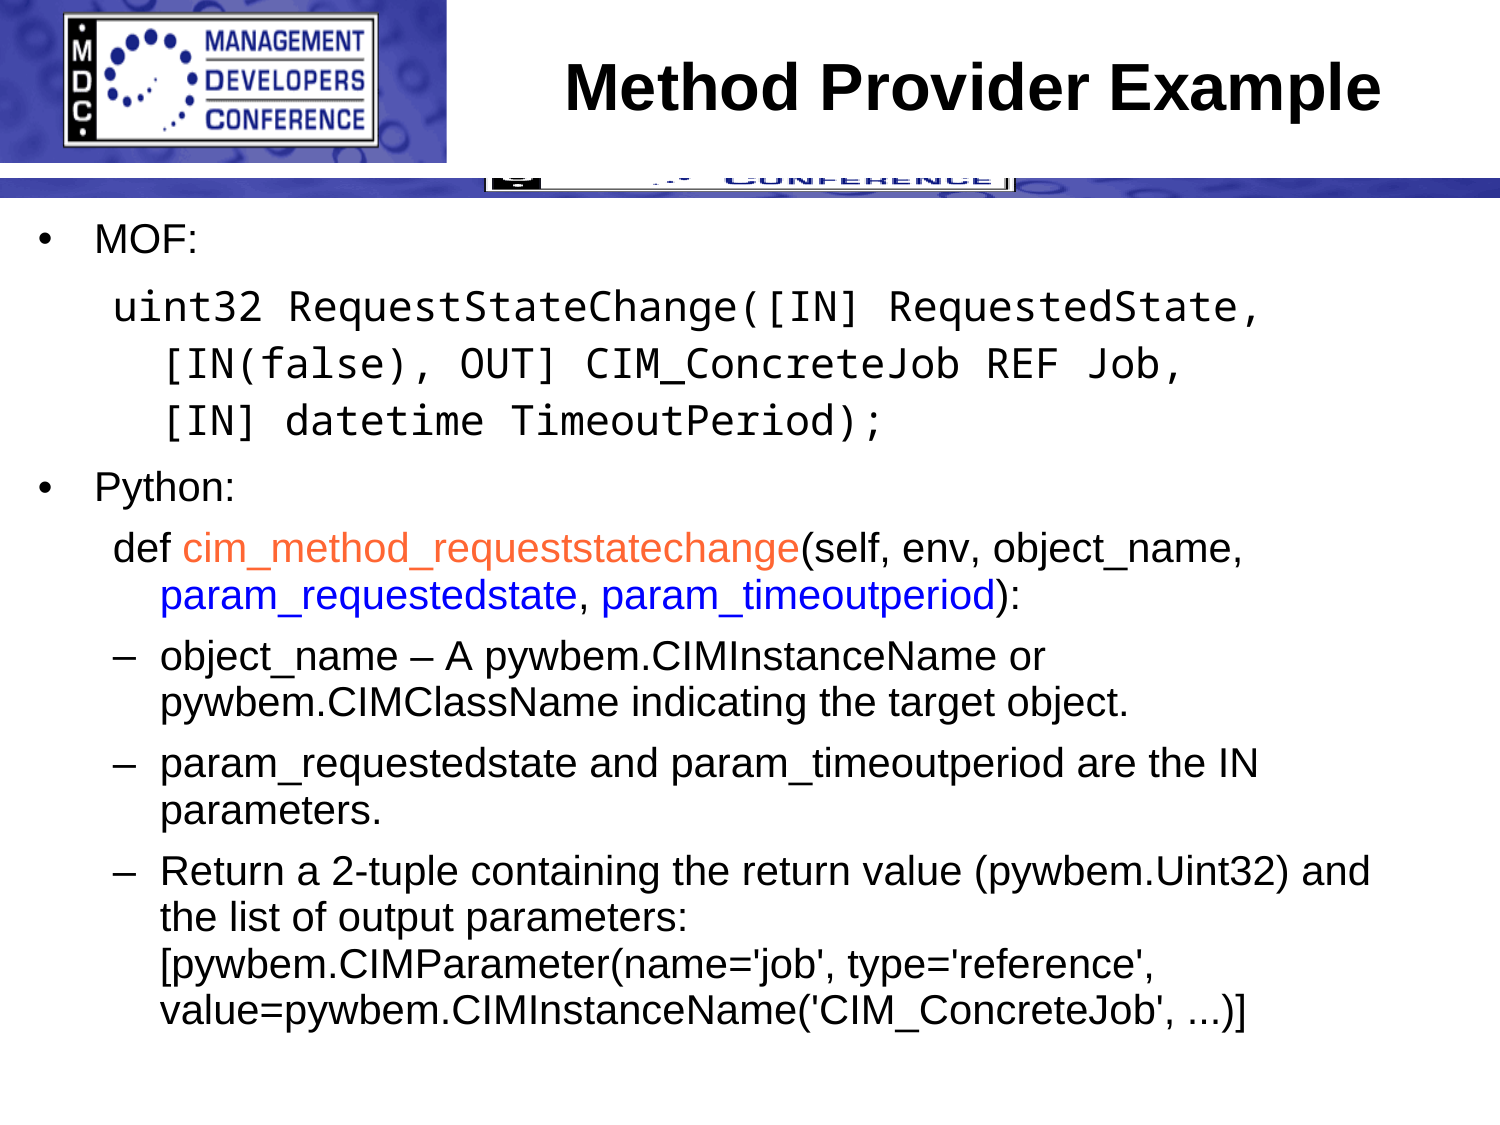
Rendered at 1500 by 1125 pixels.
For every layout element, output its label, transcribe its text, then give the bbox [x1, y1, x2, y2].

list MOF: uint32 RequestStateChange([IN] RequestedState, [IN(false), OUT] CIM_ConcreteJob REF Job, [IN] datetime TimeoutPeriod); Python: def cim_method_requeststatechange(self, env, object_name, param_requestedstate, param_timeoutperiod): object_name – A pywbem.CIMInstanceName or pywbem.CIMClassName indicating the target object. param_requestedstate and param_timeoutperiod are the IN parameters. Return a 2-tuple containing the return value (pywbem.Uint32) and the list of output parameters: [pywbem.CIMParameter(name='job', type='reference', value=pywbem.CIMInstanceName('CIM_ConcreteJob', ...)] [37, 215, 1428, 1056]
picture [0, 0, 447, 163]
title Method Provider Example [447, 0, 1500, 176]
picture [0, 178, 1500, 198]
